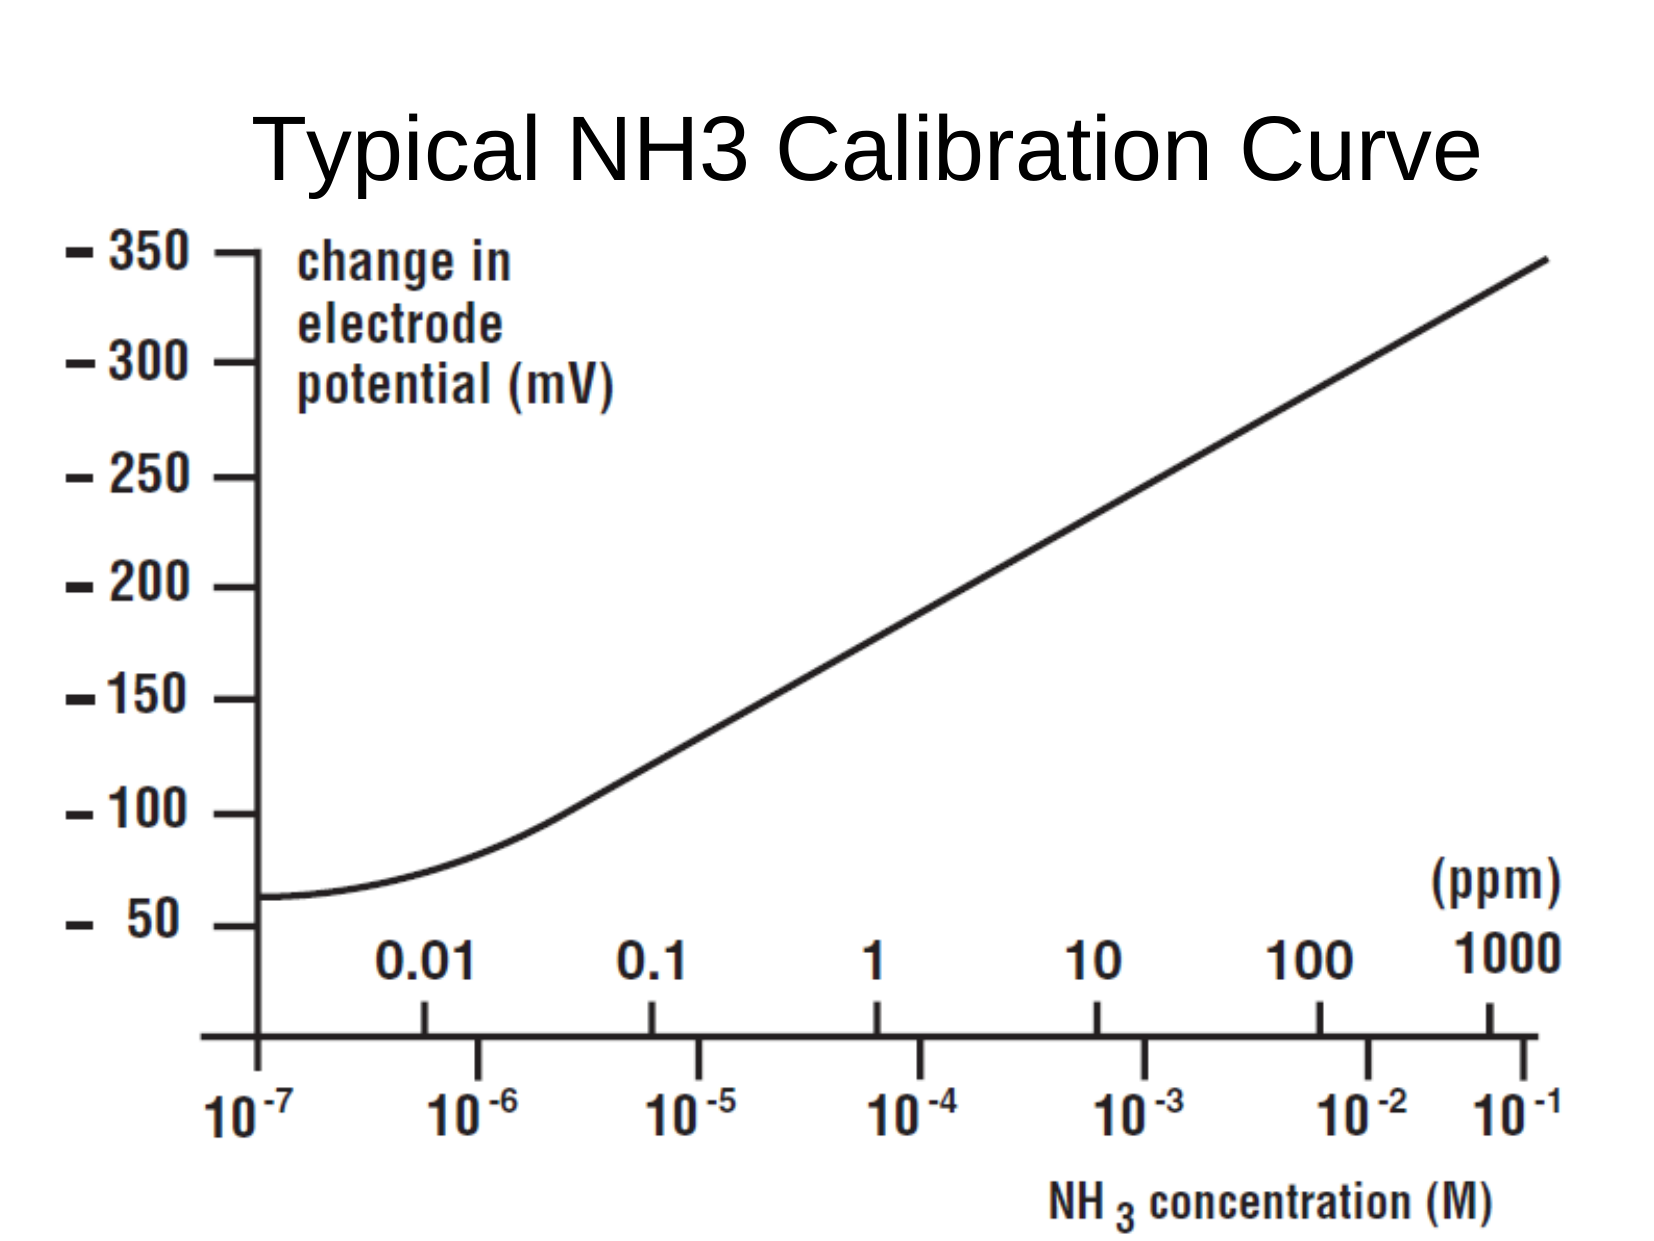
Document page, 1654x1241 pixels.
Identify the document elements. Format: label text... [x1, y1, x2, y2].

picture [31, 177, 1595, 1238]
text_box Typical NH3 Calibration Curve [124, 50, 1613, 244]
